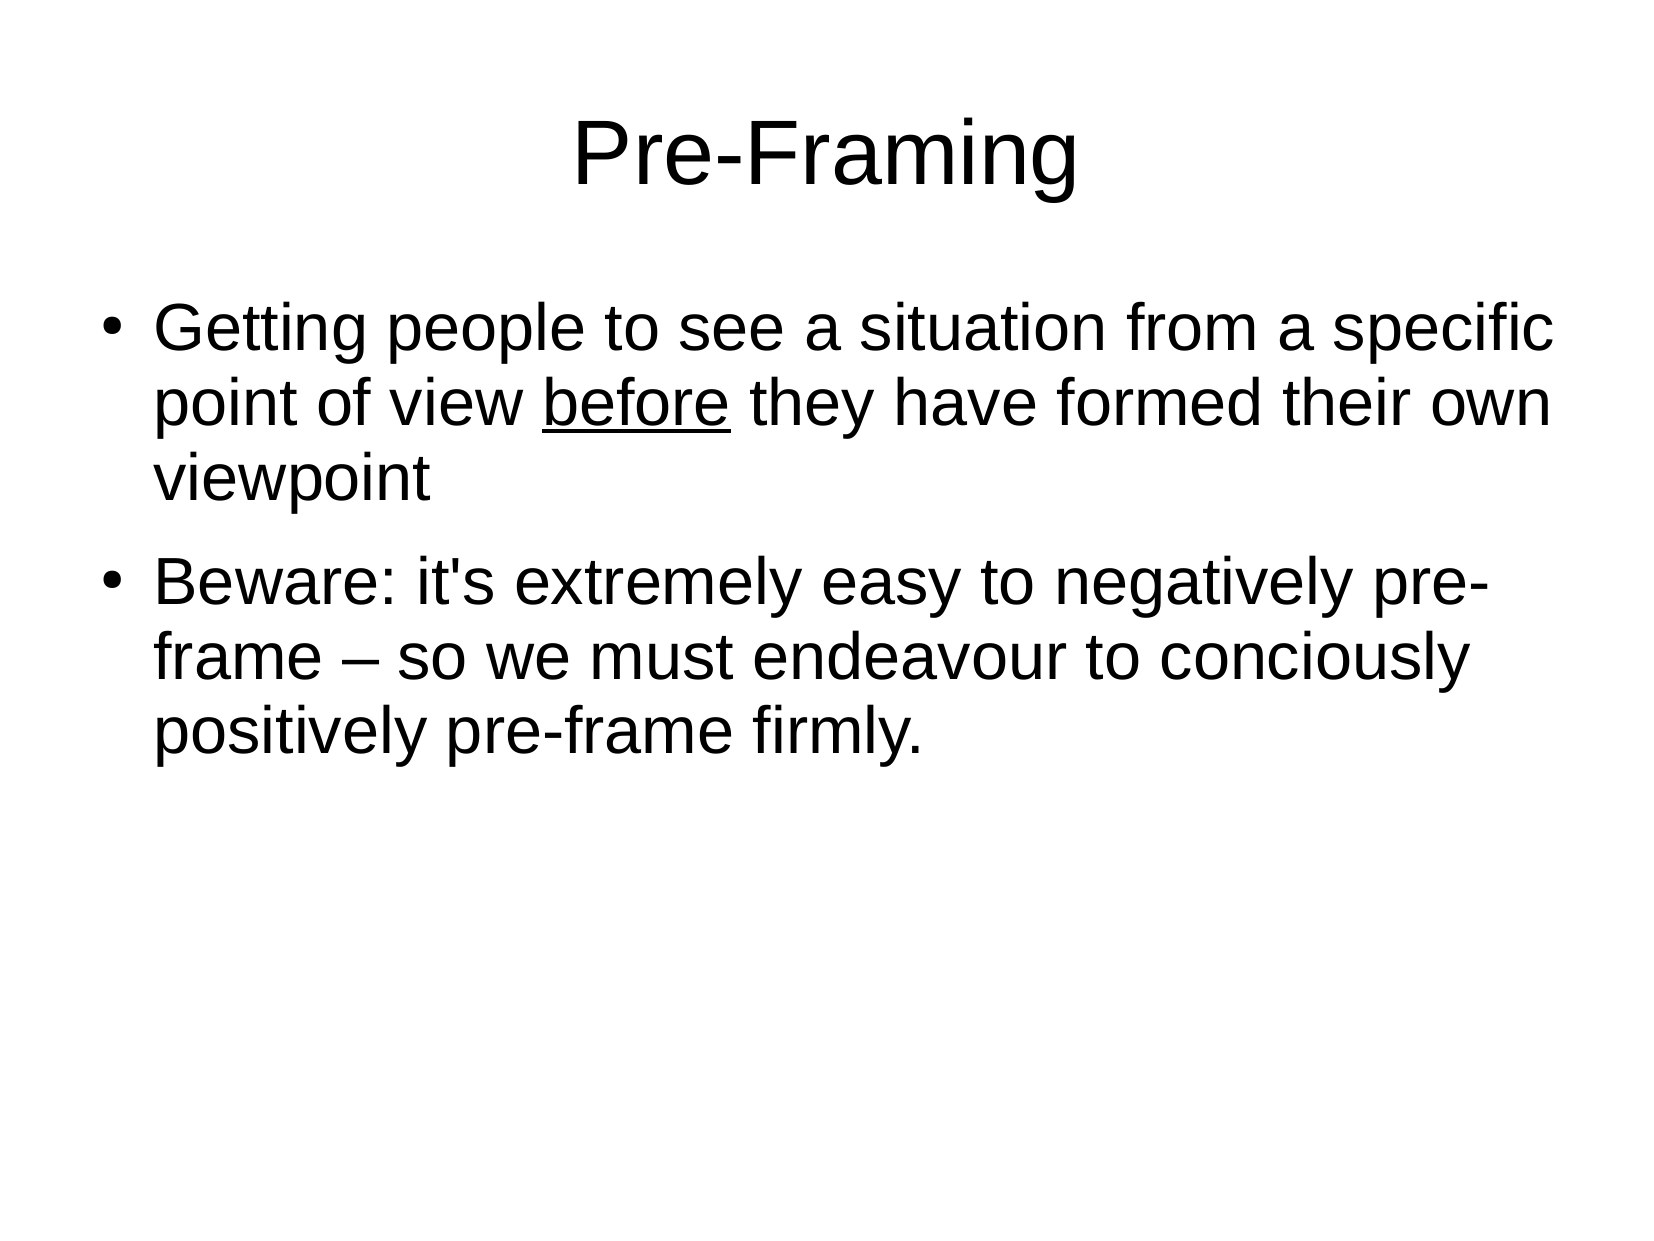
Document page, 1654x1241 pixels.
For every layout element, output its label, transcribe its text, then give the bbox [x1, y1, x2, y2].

list Getting people to see a situation from a specific point of view before they have formed their own viewpoint Beware: it's extremely easy to negatively pre-frame – so we must endeavour to conciously positively pre-frame firmly. [82, 290, 1571, 1109]
title Pre-Framing [82, 49, 1571, 257]
